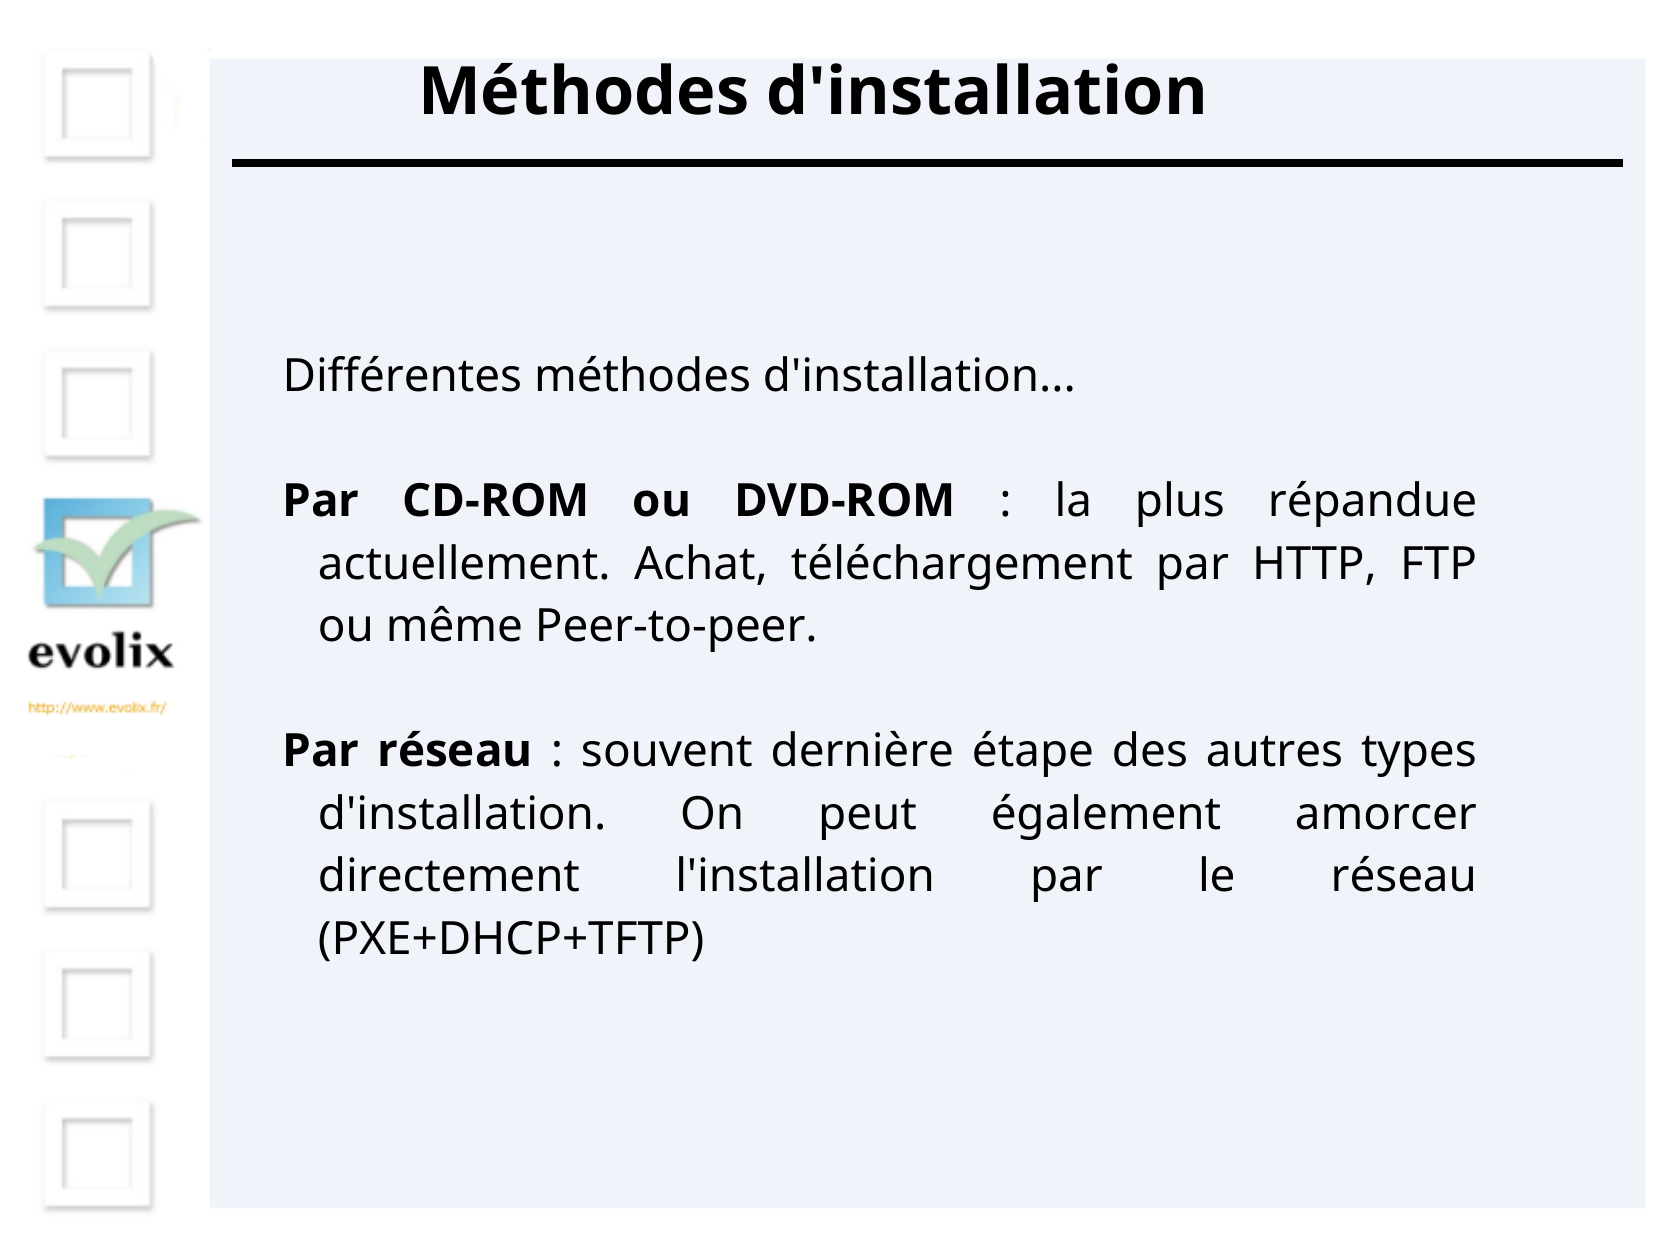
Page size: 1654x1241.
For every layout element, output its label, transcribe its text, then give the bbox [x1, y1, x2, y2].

subtitle Différentes méthodes d'installation... Par CD-ROM ou DVD-ROM : la plus répandue actuellement. Achat, téléchargement par HTTP, FTP ou même Peer-to-peer. Par réseau : souvent dernière étape des autres types d'installation. On peut également amorcer directement l'installation par le réseau (PXE+DHCP+TFTP) [246, 205, 1478, 1168]
picture [0, 49, 1654, 1218]
title Méthodes d'installation [22, 27, 1604, 151]
